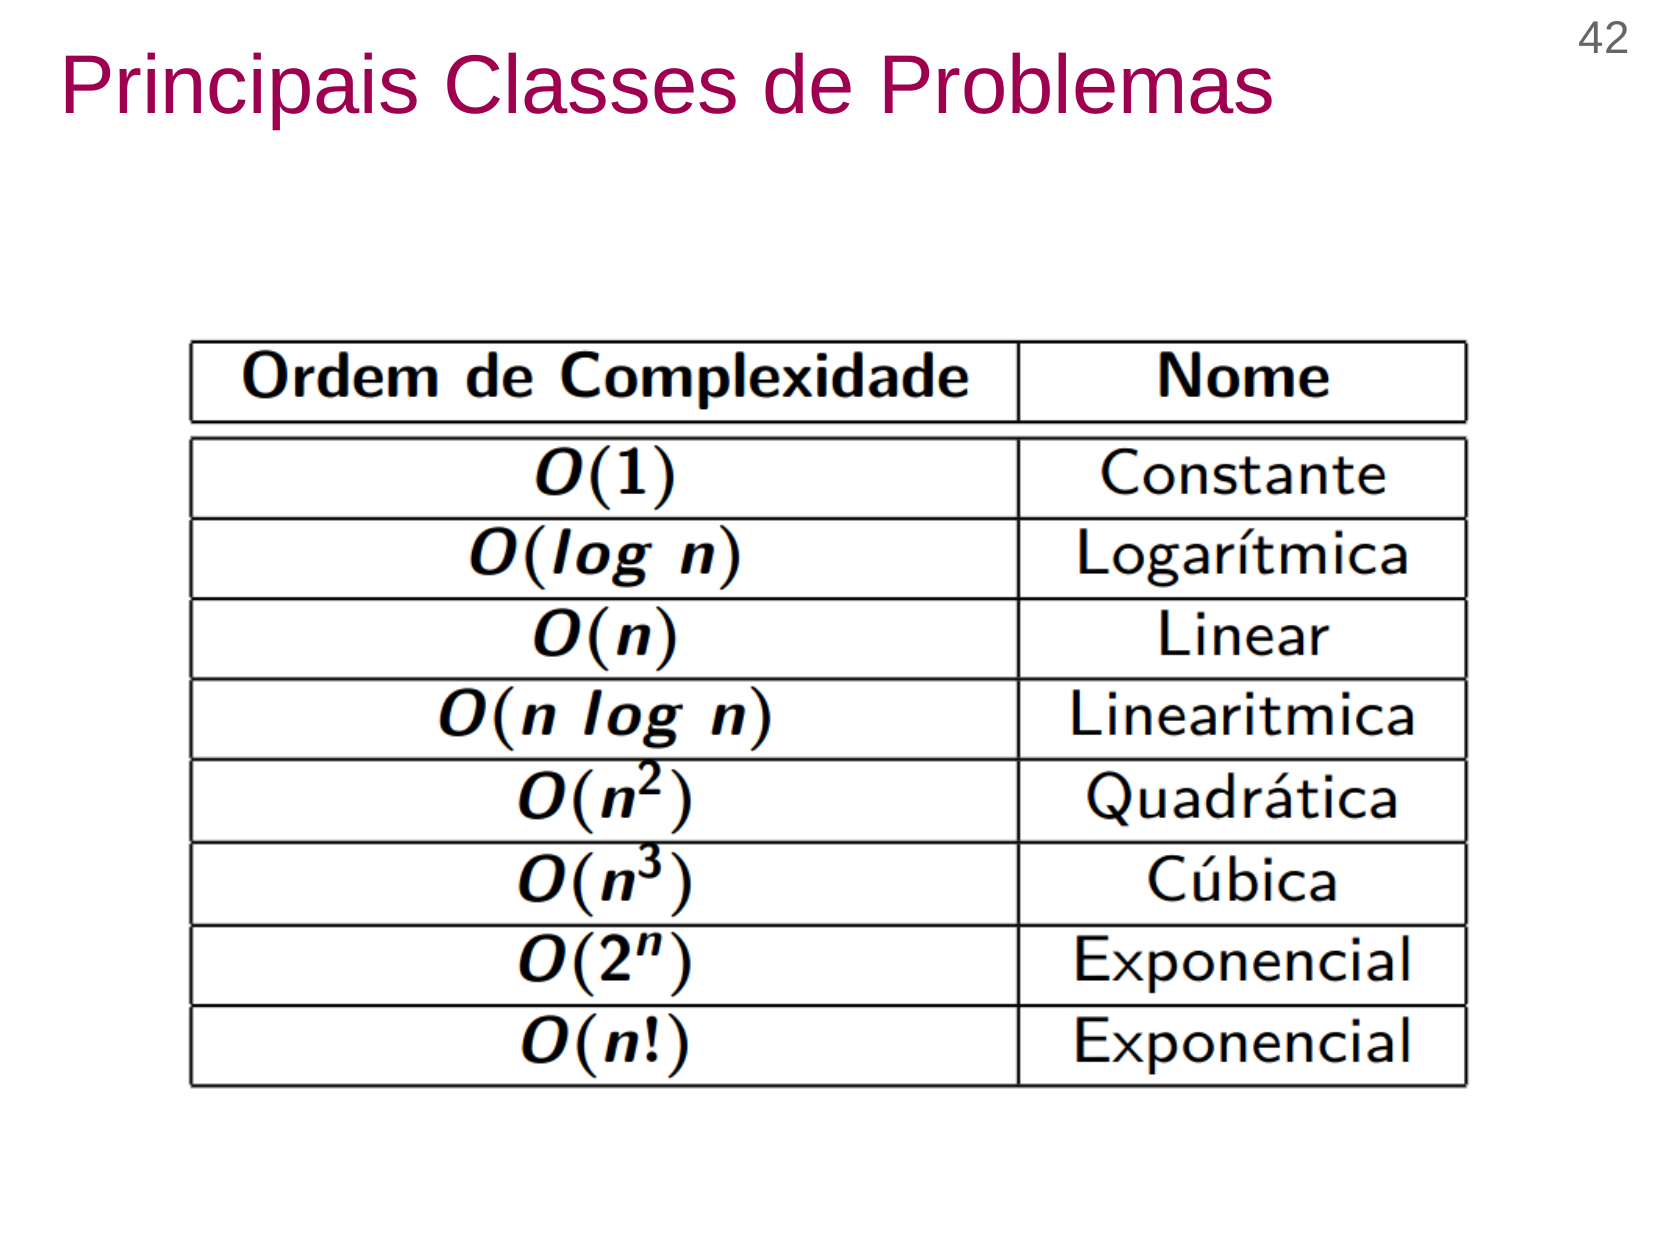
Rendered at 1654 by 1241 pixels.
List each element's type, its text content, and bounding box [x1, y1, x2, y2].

picture [186, 336, 1477, 1095]
title Principais Classes de Problemas [59, 29, 1595, 148]
